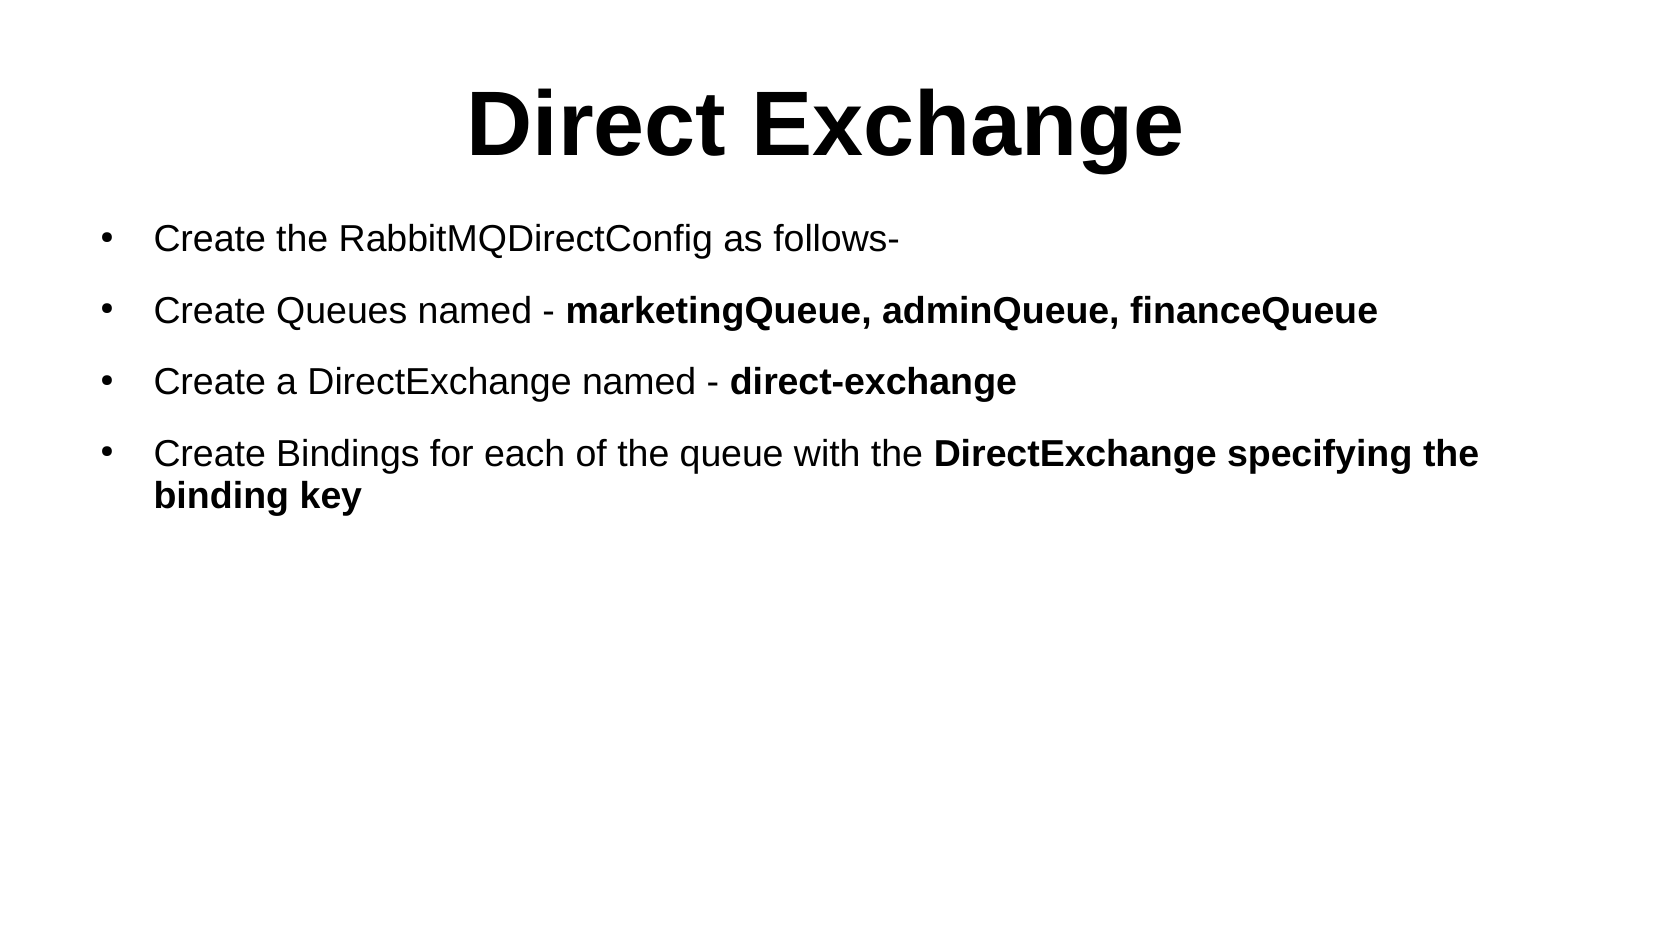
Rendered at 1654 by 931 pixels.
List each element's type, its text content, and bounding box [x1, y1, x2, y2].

list Create the RabbitMQDirectConfig as follows- Create Queues named - marketingQueue, adminQueue, financeQueue Create a DirectExchange named - direct-exchange Create Bindings for each of the queue with the DirectExchange specifying the binding key [82, 217, 1571, 758]
title Direct Exchange [94, 45, 1583, 201]
